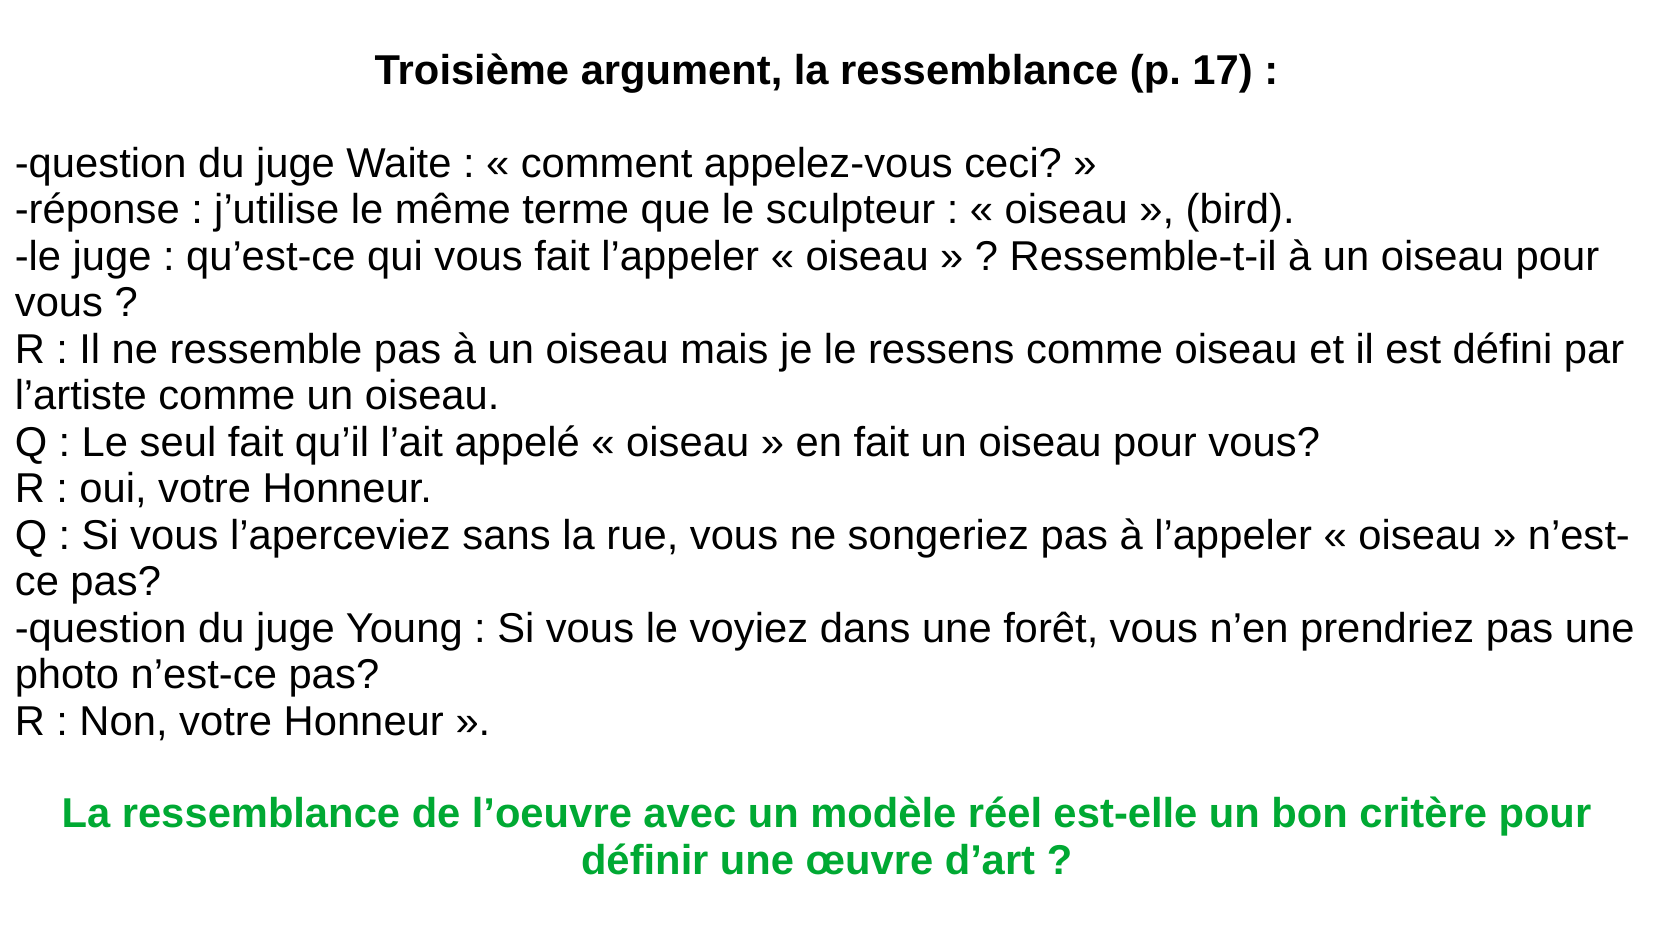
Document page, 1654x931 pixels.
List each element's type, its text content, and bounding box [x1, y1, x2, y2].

text_box Troisième argument, la ressemblance (p. 17) : -question du juge Waite : « comment appelez-vous ceci? » -réponse : j’utilise le même terme que le sculpteur : « oiseau », (bird). -le juge : qu’est-ce qui vous fait l’appeler « oiseau » ? Ressemble-t-il à un oiseau pour vous ? R : Il ne ressemble pas à un oiseau mais je le ressens comme oiseau et il est défini par l’artiste comme un oiseau. Q : Le seul fait qu’il l’ait appelé « oiseau » en fait un oiseau pour vous? R : oui, votre Honneur. Q : Si vous l’aperceviez sans la rue, vous ne songeriez pas à l’appeler « oiseau » n’est-ce pas? -question du juge Young : Si vous le voyiez dans une forêt, vous n’en prendriez pas une photo n’est-ce pas? R : Non, votre Honneur ». La ressemblance de l’oeuvre avec un modèle réel est-elle un bon critère pour définir une œuvre d’art ? [0, 0, 1654, 930]
